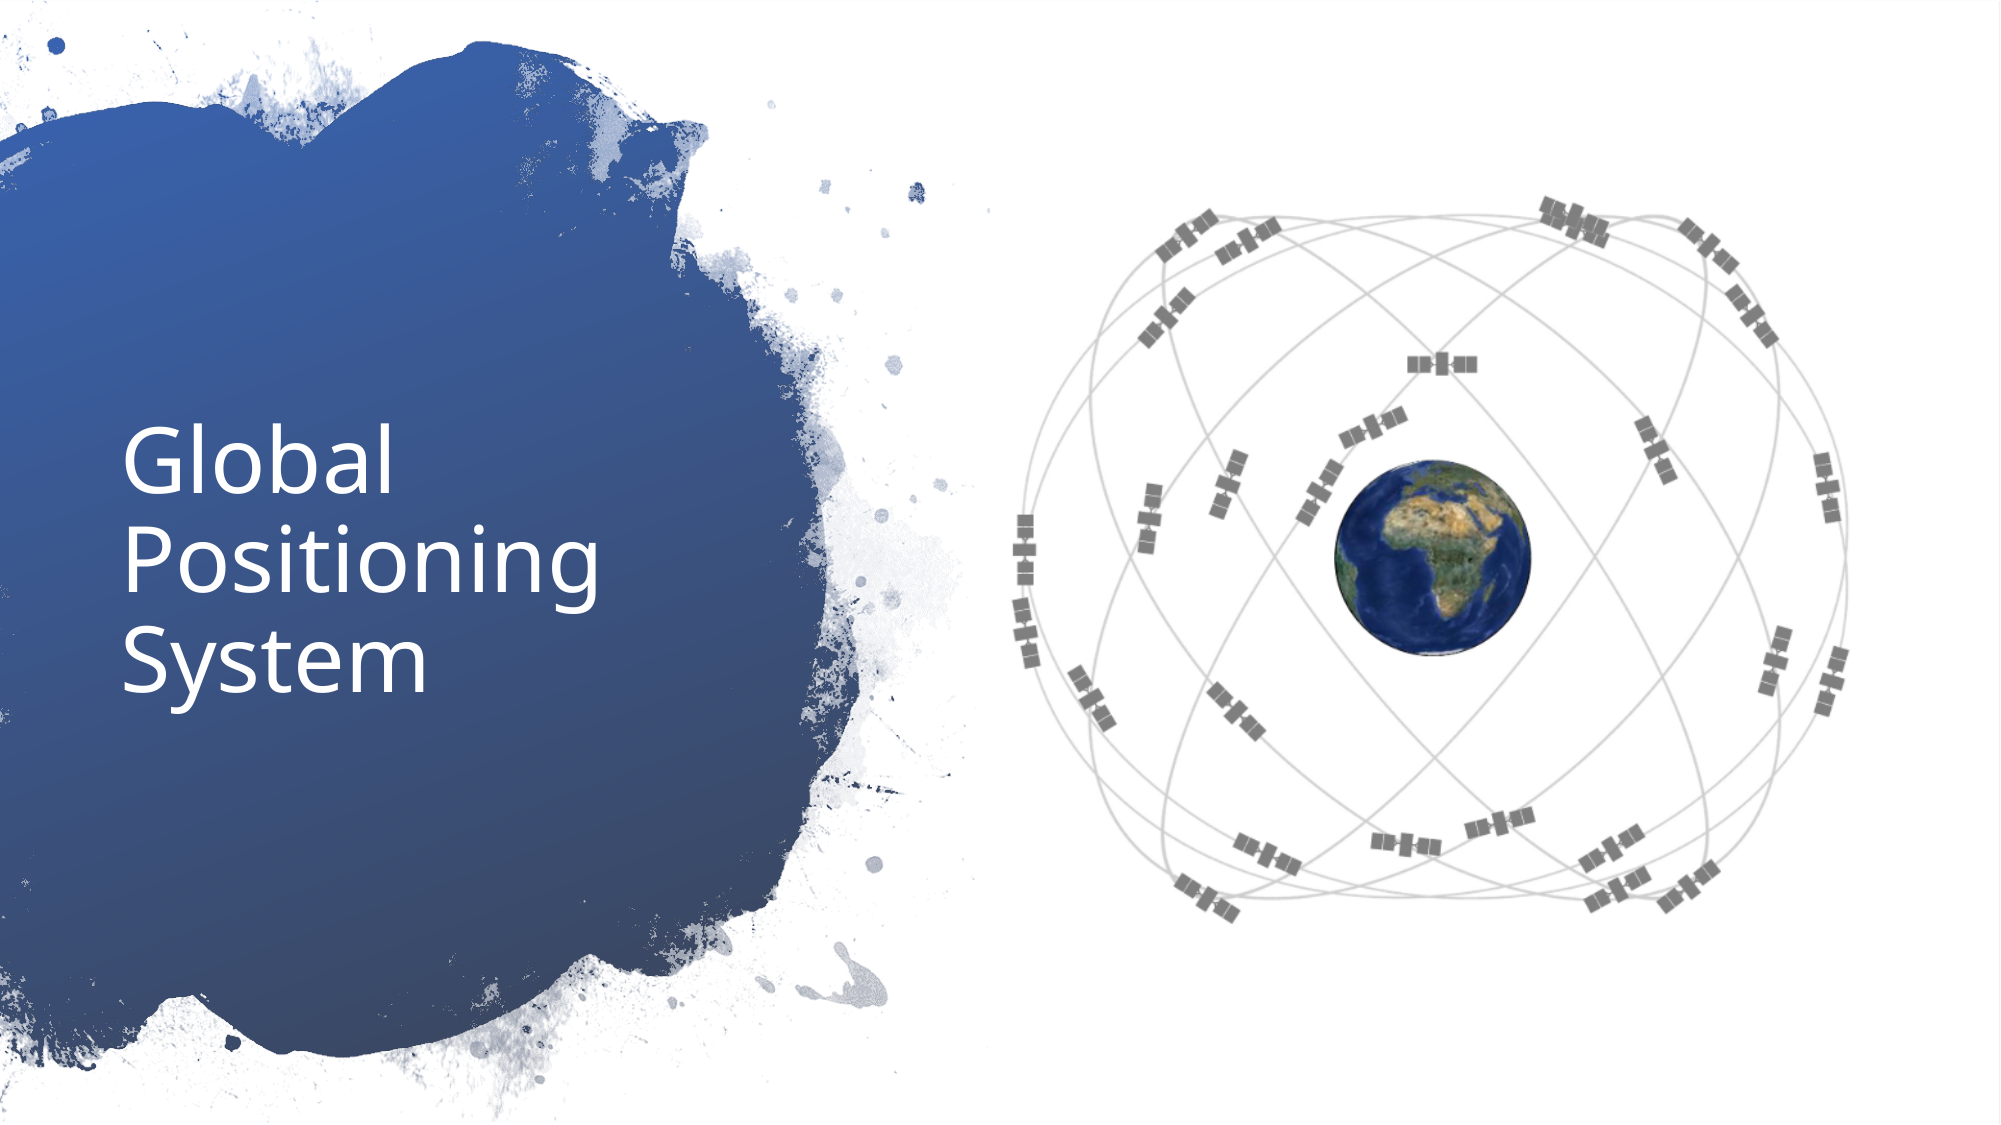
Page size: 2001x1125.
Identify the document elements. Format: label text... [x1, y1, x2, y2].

picture [0, 0, 2000, 1125]
title Global Positioning System [105, 336, 707, 790]
